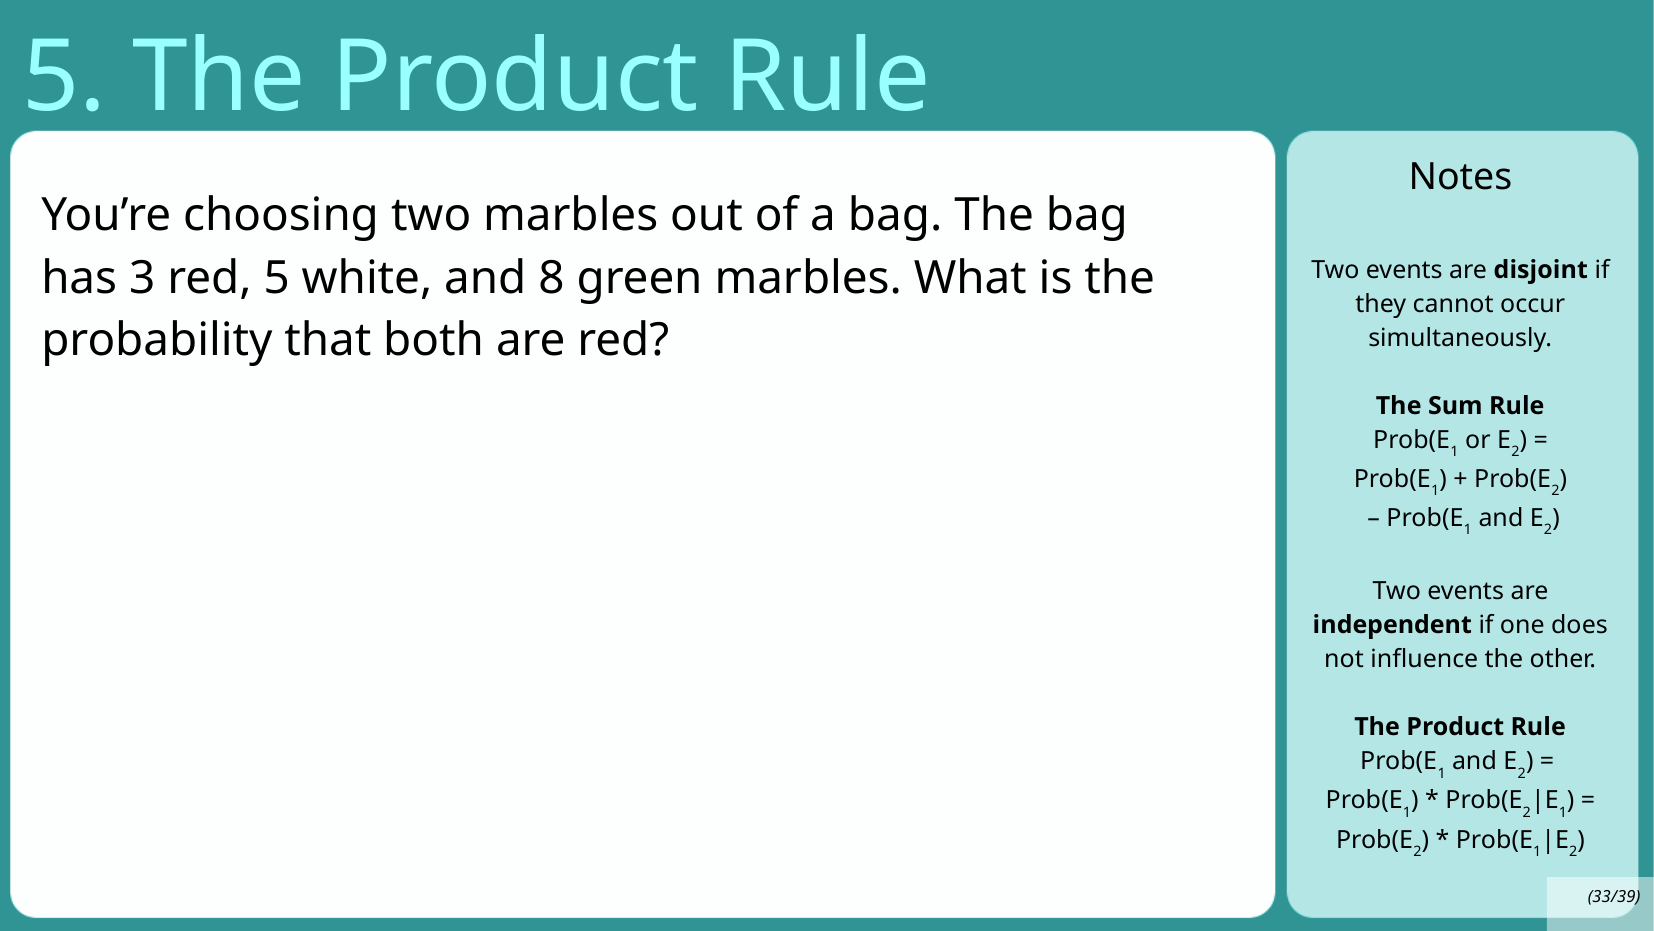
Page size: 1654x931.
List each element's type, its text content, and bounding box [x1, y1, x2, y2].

title 5. The Product Rule [22, 13, 1511, 130]
text_box Notes Two events are disjoint if they cannot occur simultaneously. The Sum Rule Prob(E1 or E2) = Prob(E1) + Prob(E2) – Prob(E1 and E2) Two events are independent if one does not influence the other. The Product Rule Prob(E1 and E2) = Prob(E1) * Prob(E2|E1) = Prob(E2) * Prob(E1|E2) [1290, 141, 1631, 754]
picture [0, 0, 1654, 931]
text_box (<number>/39) [1546, 877, 1654, 931]
text_box You’re choosing two marbles out of a bag. The bag has 3 red, 5 white, and 8 green marbles. What is the probability that both are red? [41, 181, 1210, 568]
